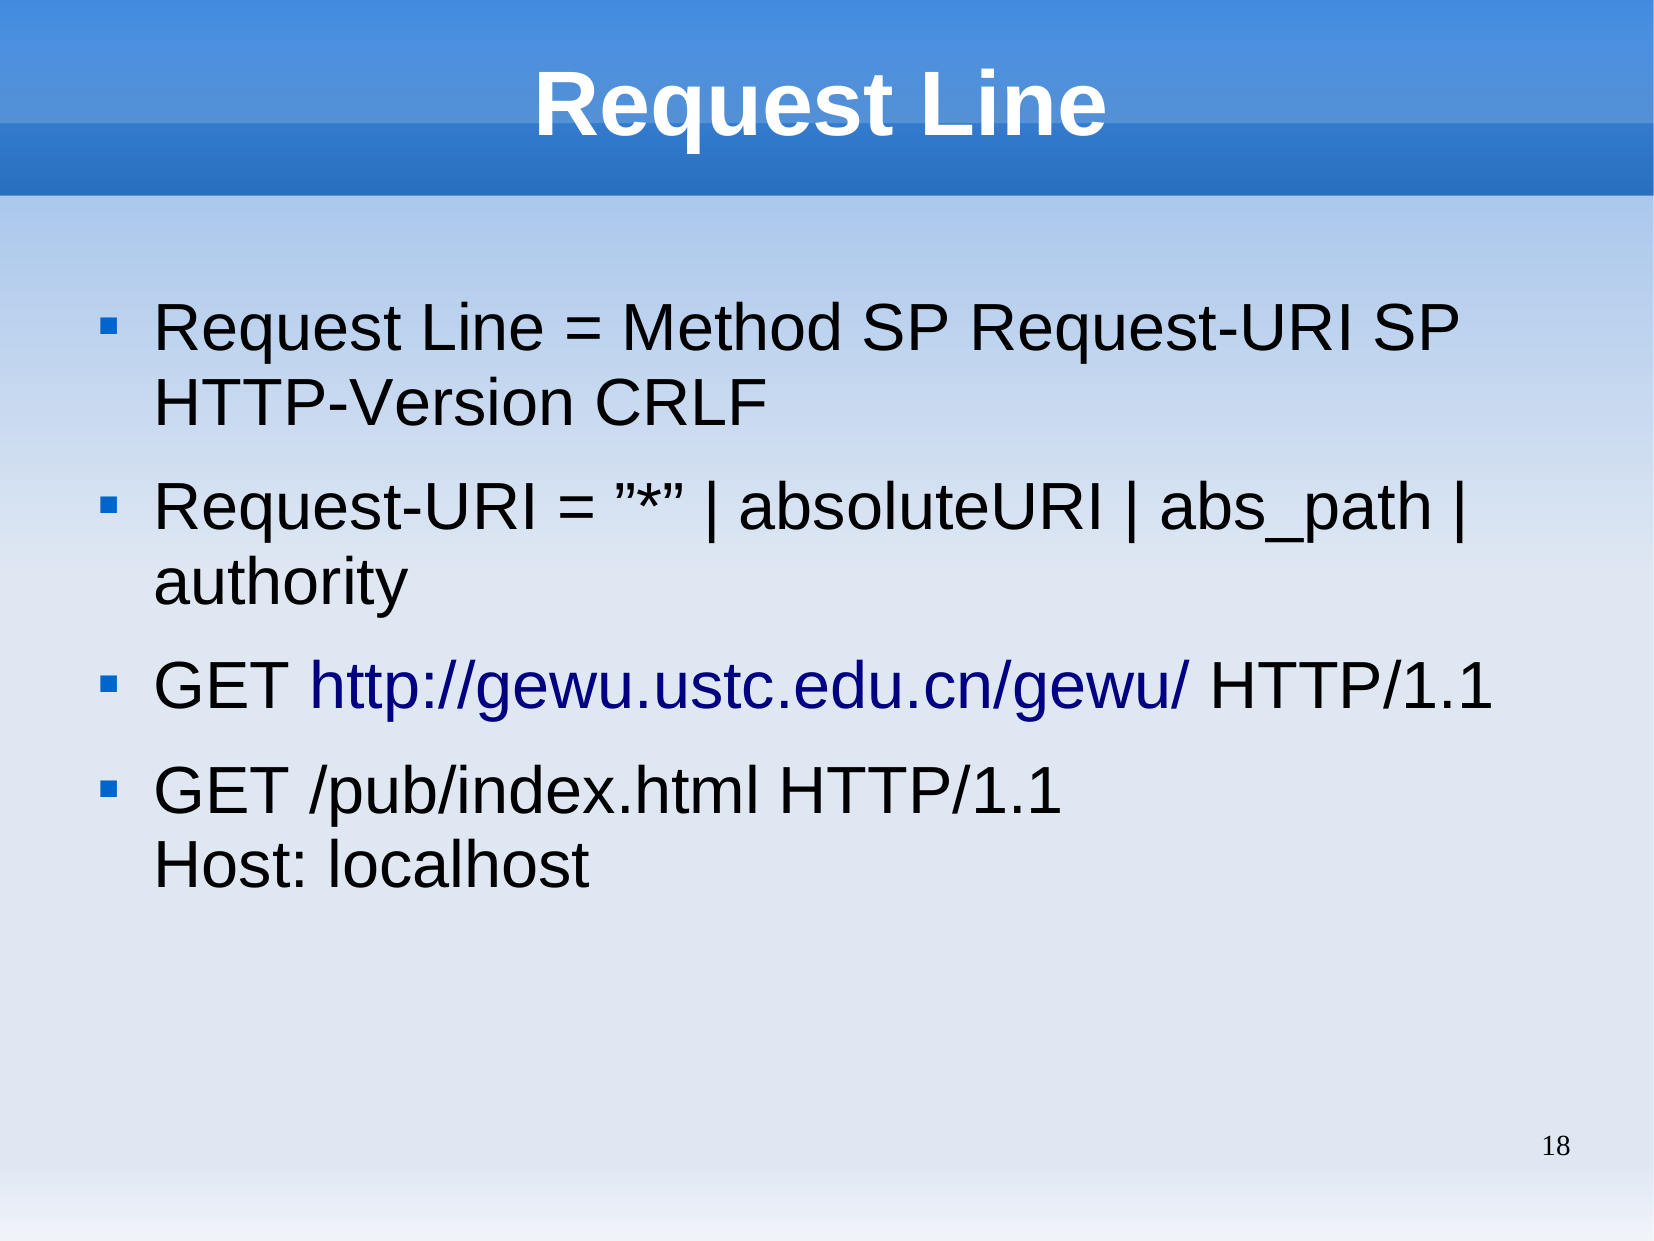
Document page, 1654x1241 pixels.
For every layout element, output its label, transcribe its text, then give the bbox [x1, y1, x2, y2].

list Request Line = Method SP Request-URI SP HTTP-Version CRLF Request-URI = ”*” | absoluteURI | abs_path | authority GET http://gewu.ustc.edu.cn/gewu/ HTTP/1.1 GET /pub/index.html HTTP/1.1 Host: localhost [82, 290, 1571, 1109]
picture [0, 0, 1654, 1241]
title Request Line [76, 0, 1565, 208]
